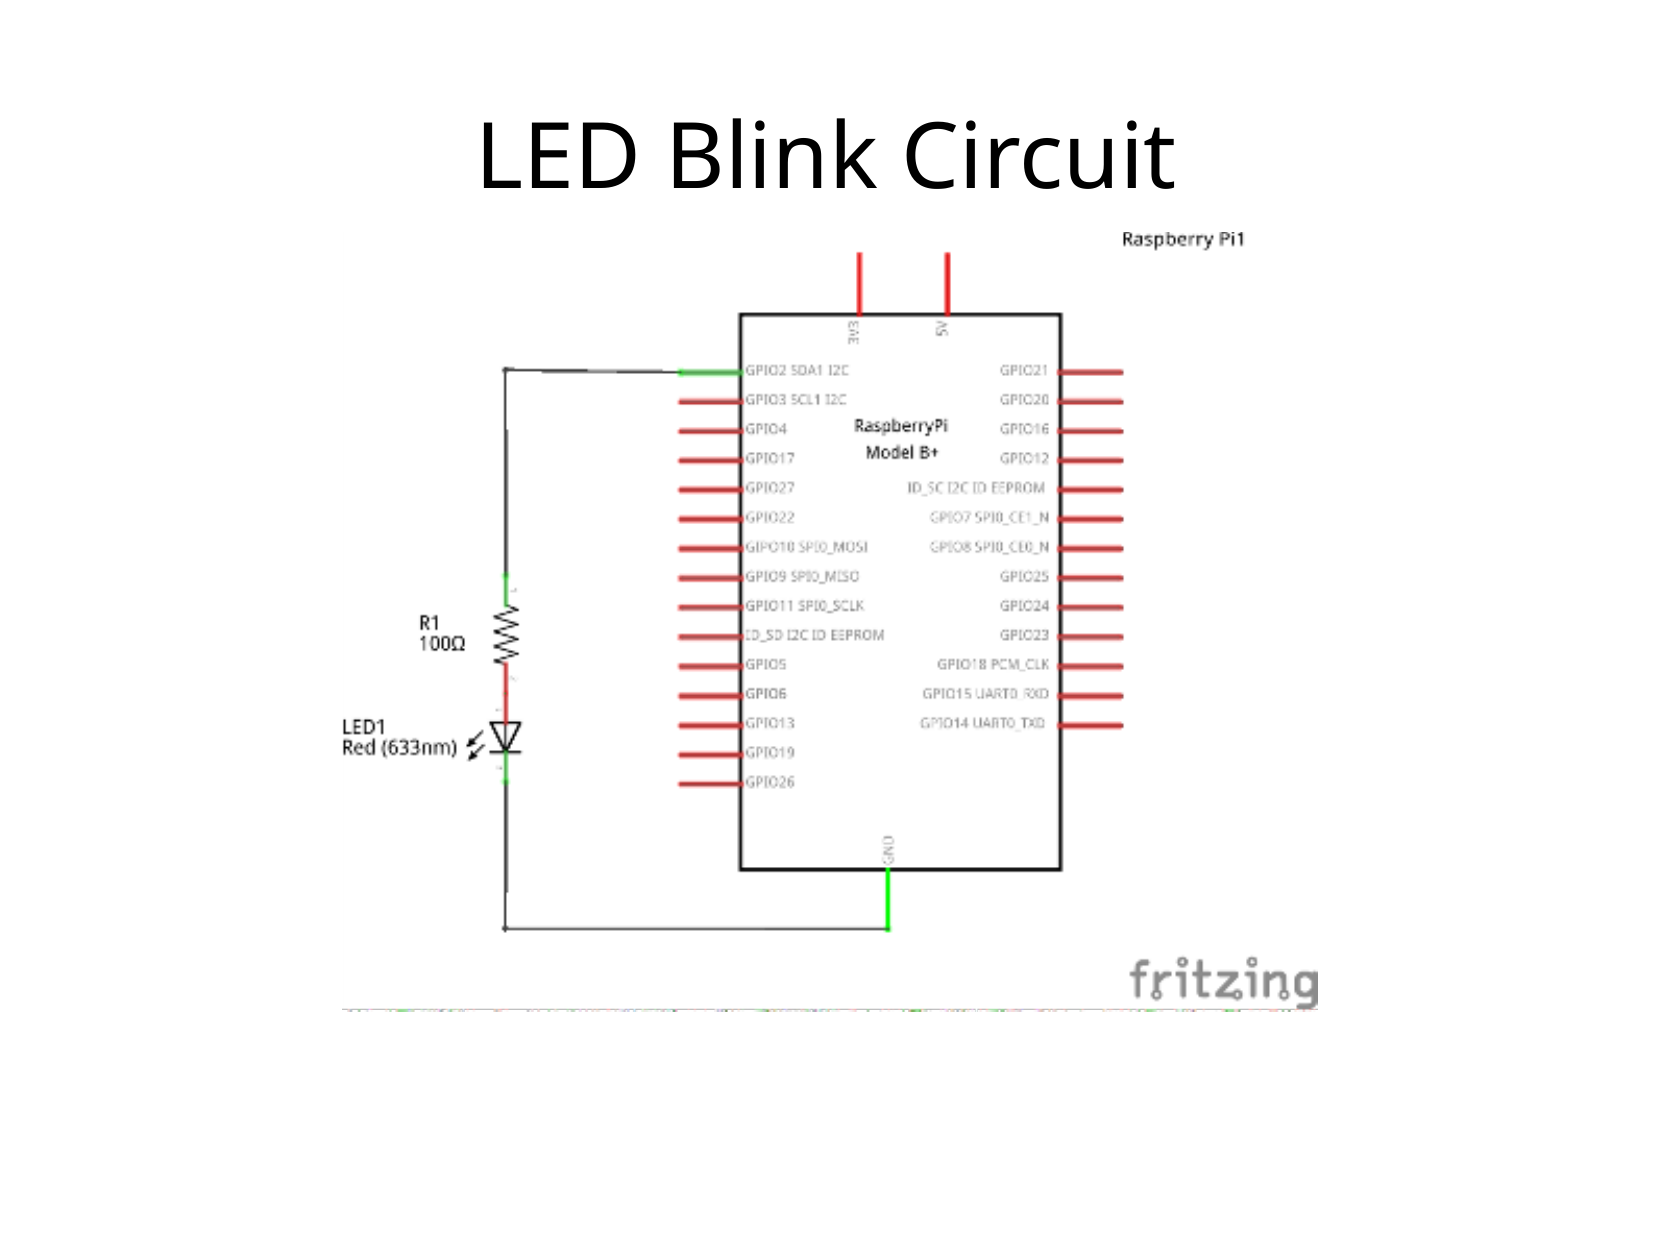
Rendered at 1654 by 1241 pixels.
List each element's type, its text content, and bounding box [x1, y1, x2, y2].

picture [342, 232, 1318, 1012]
title LED Blink Circuit [82, 49, 1571, 257]
